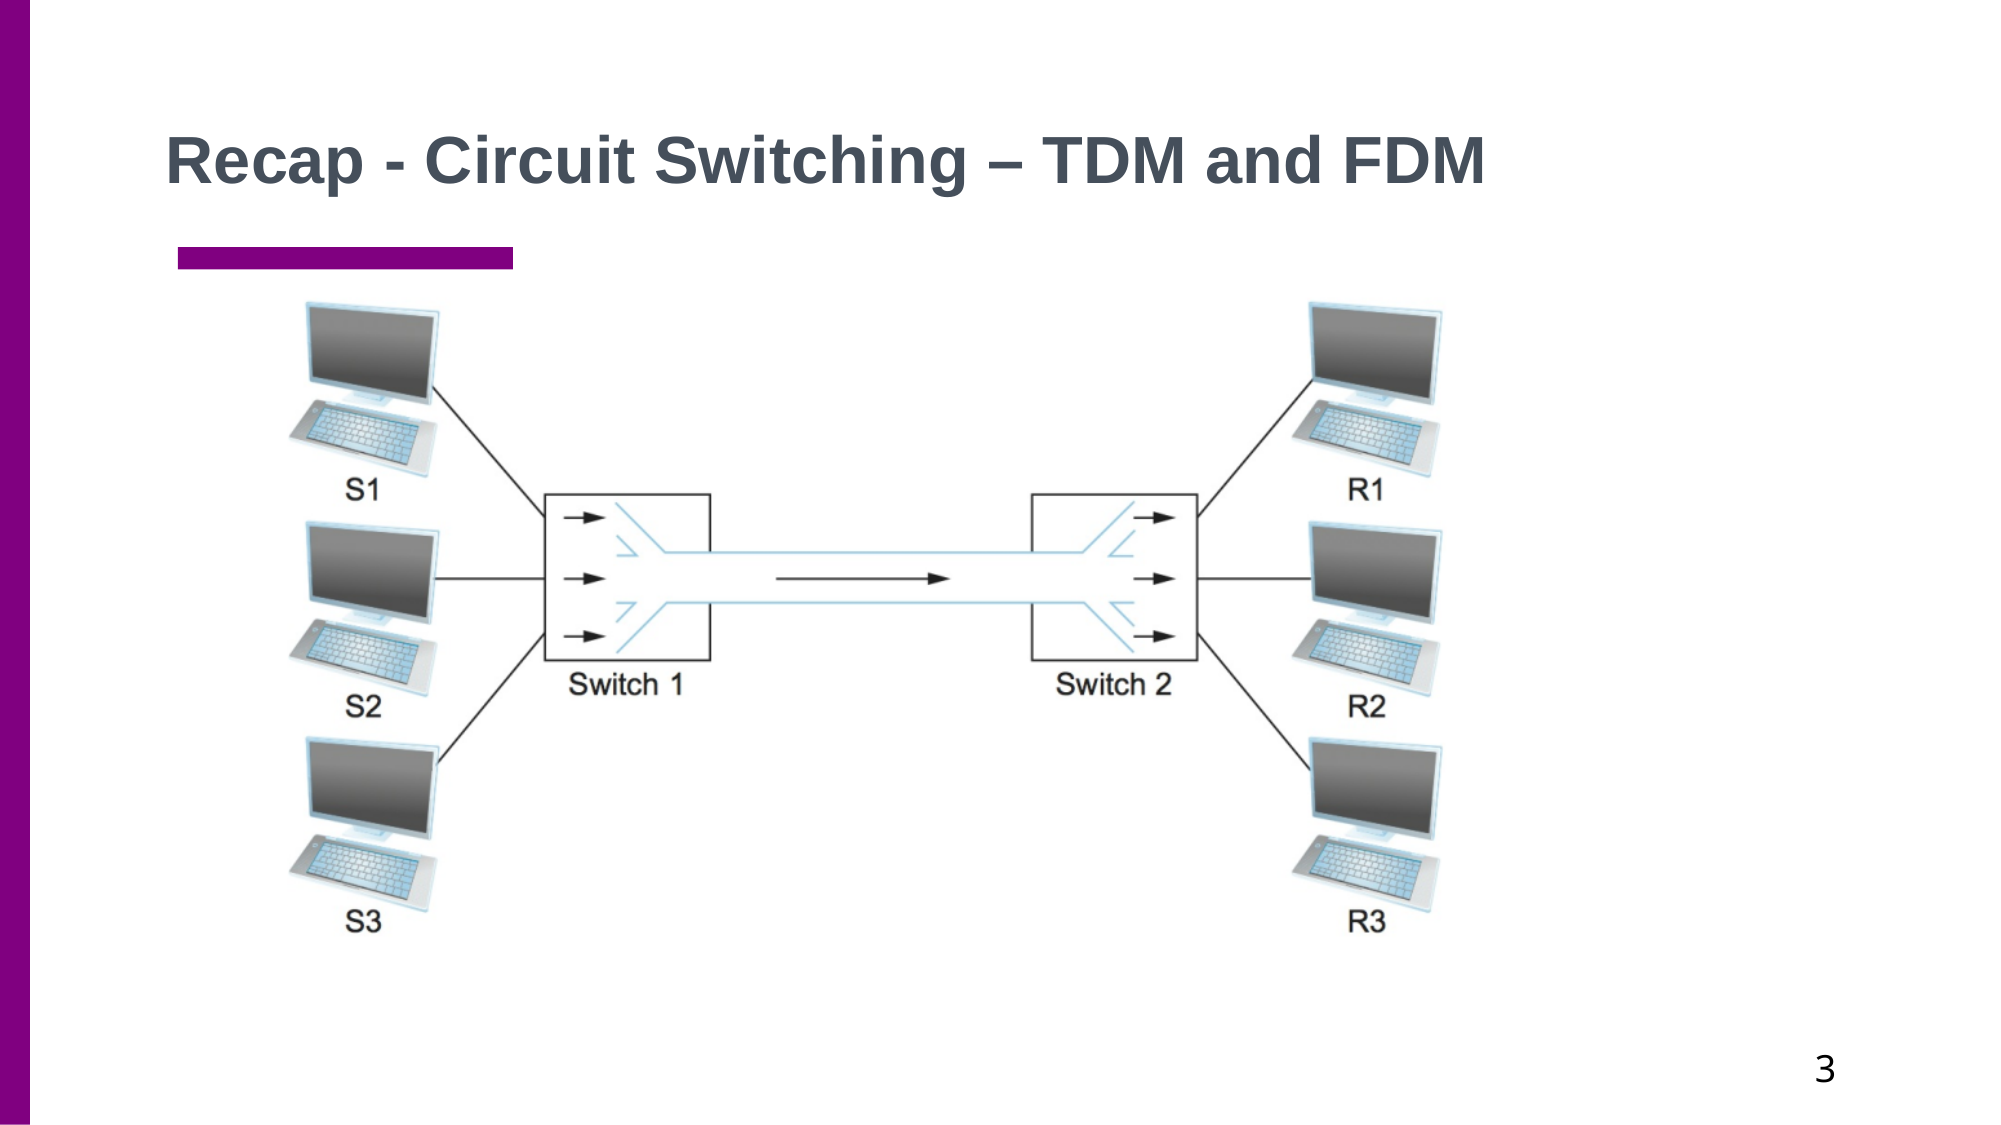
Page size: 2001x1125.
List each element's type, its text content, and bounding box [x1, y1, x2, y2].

picture [225, 284, 1519, 952]
text_box Recap - Circuit Switching – TDM and FDM [151, 0, 1849, 212]
